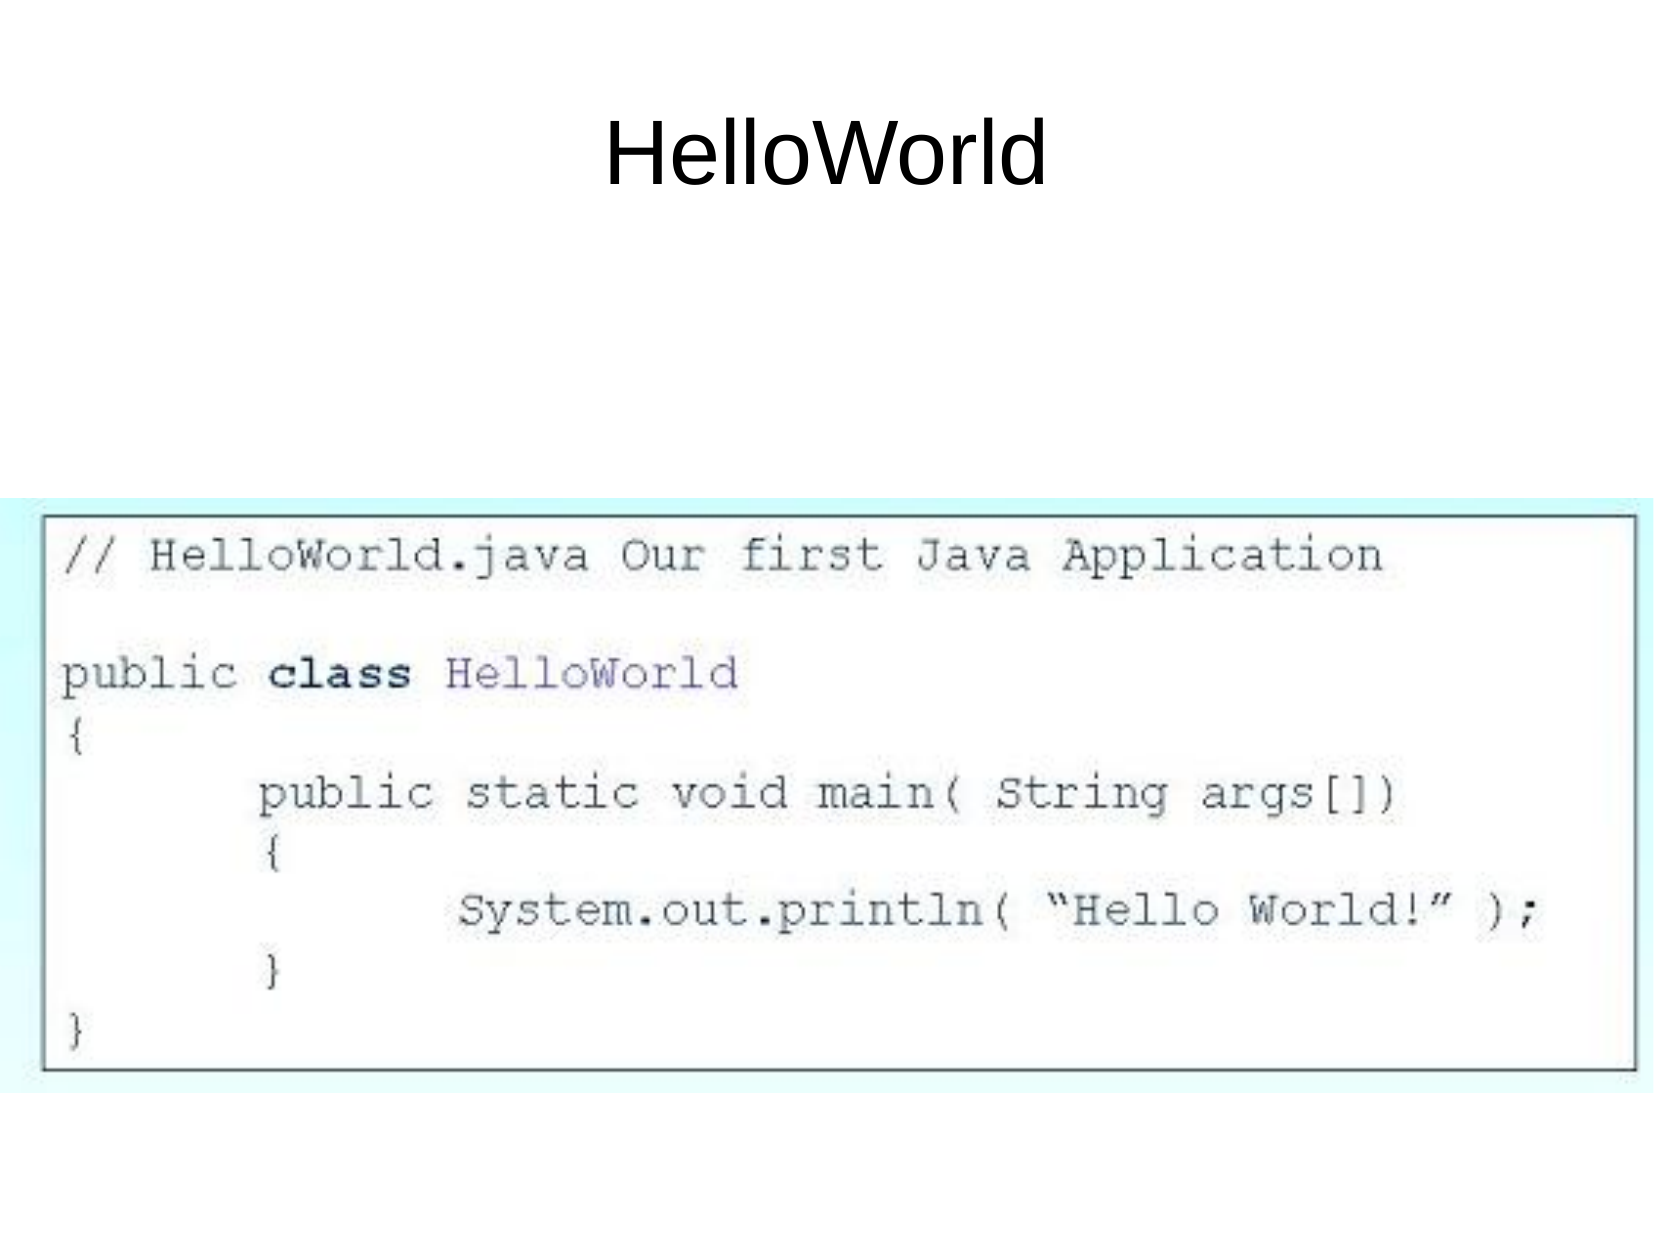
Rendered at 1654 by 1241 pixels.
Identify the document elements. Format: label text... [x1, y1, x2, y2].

title HelloWorld [82, 49, 1571, 257]
picture [0, 498, 1654, 1093]
